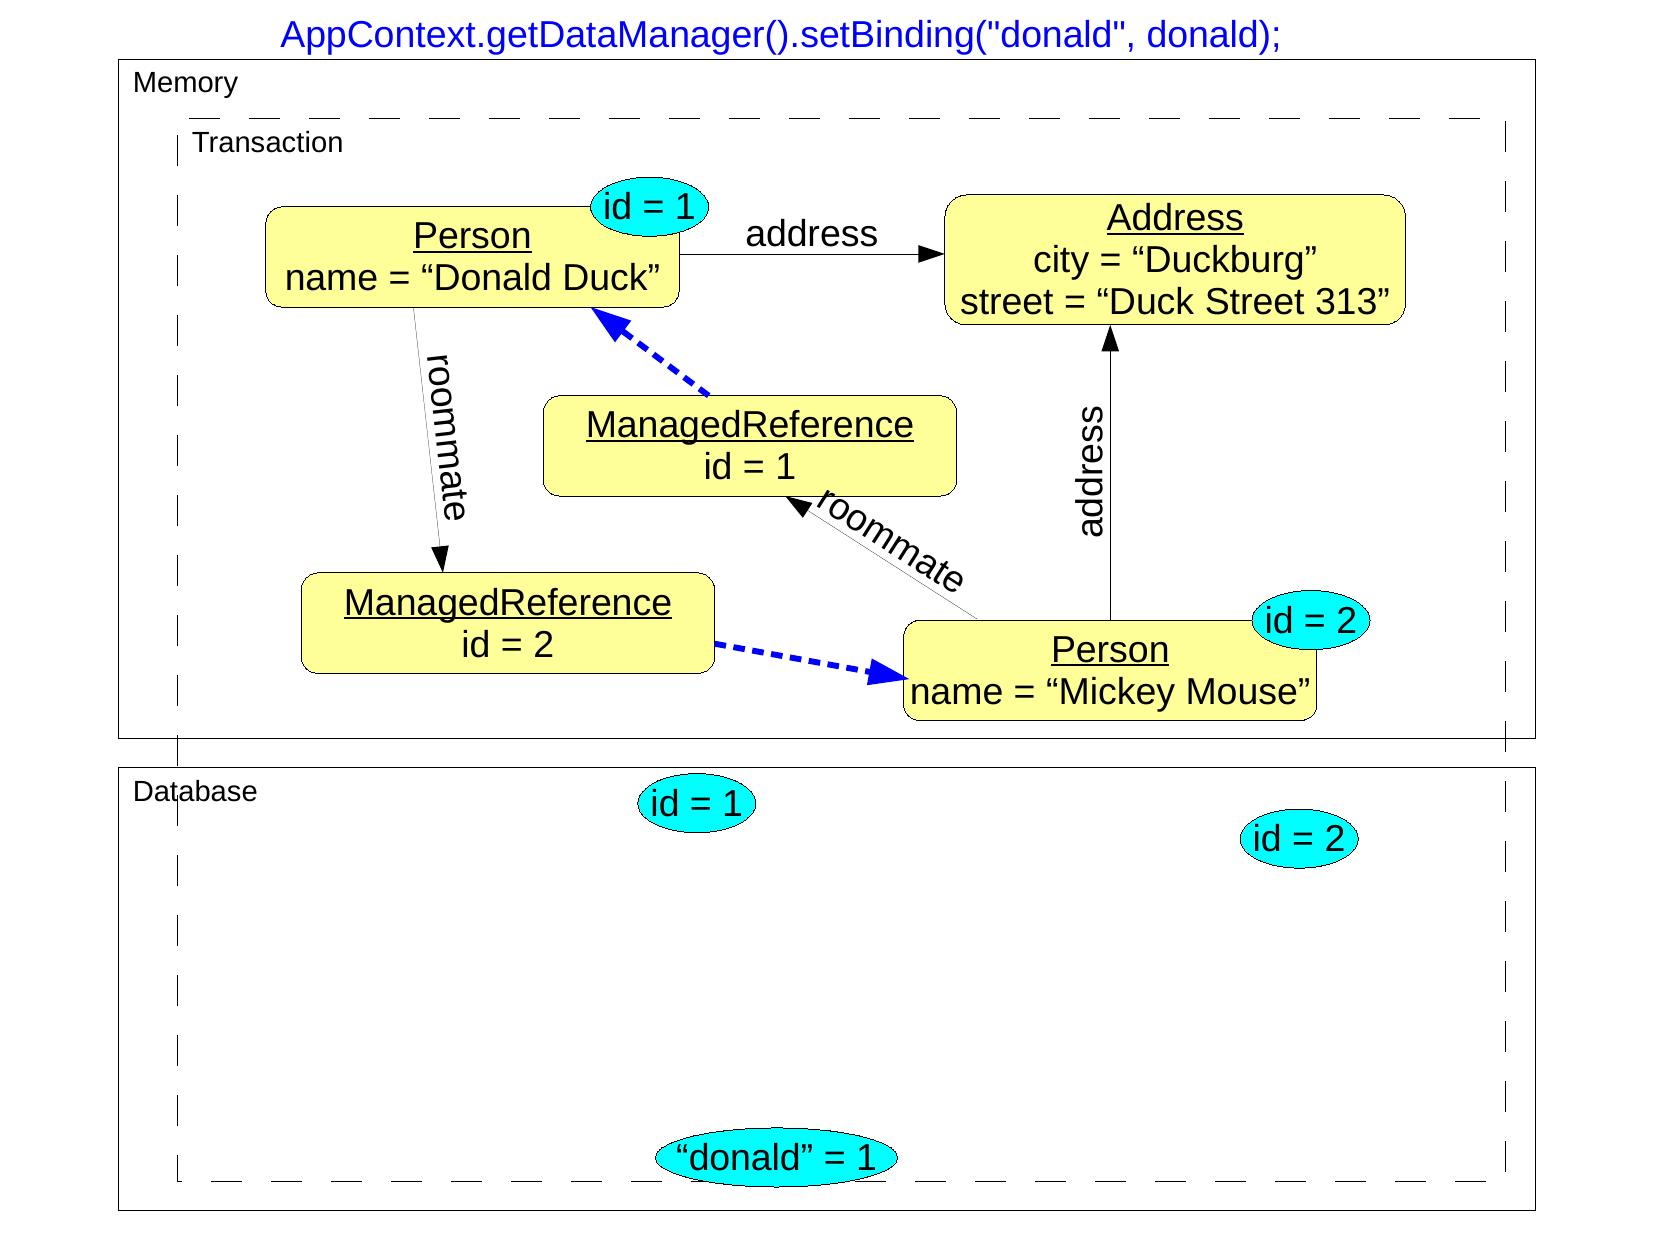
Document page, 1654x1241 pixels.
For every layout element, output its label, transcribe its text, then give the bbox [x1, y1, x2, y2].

text_box Address city = “Duckburg” street = “Duck Street 313” [944, 194, 1406, 325]
text_box Person name = “Donald Duck” [265, 206, 680, 308]
text_box id = 1 [637, 773, 756, 833]
text_box id = 2 [1240, 809, 1359, 869]
text_box Person name = “Mickey Mouse” [903, 620, 1317, 721]
text_box id = 1 [590, 177, 709, 237]
text_box “donald” = 1 [655, 1127, 898, 1188]
text_box Memory [118, 59, 1536, 739]
text_box AppContext.getDataManager().setBinding("donald", donald); [265, 6, 1536, 64]
text_box id = 2 [1251, 590, 1371, 650]
text_box ManagedReference id = 1 [543, 395, 957, 497]
text_box Transaction [177, 118, 1506, 1182]
text_box Database [118, 767, 1536, 1211]
text_box ManagedReference id = 2 [301, 572, 715, 674]
